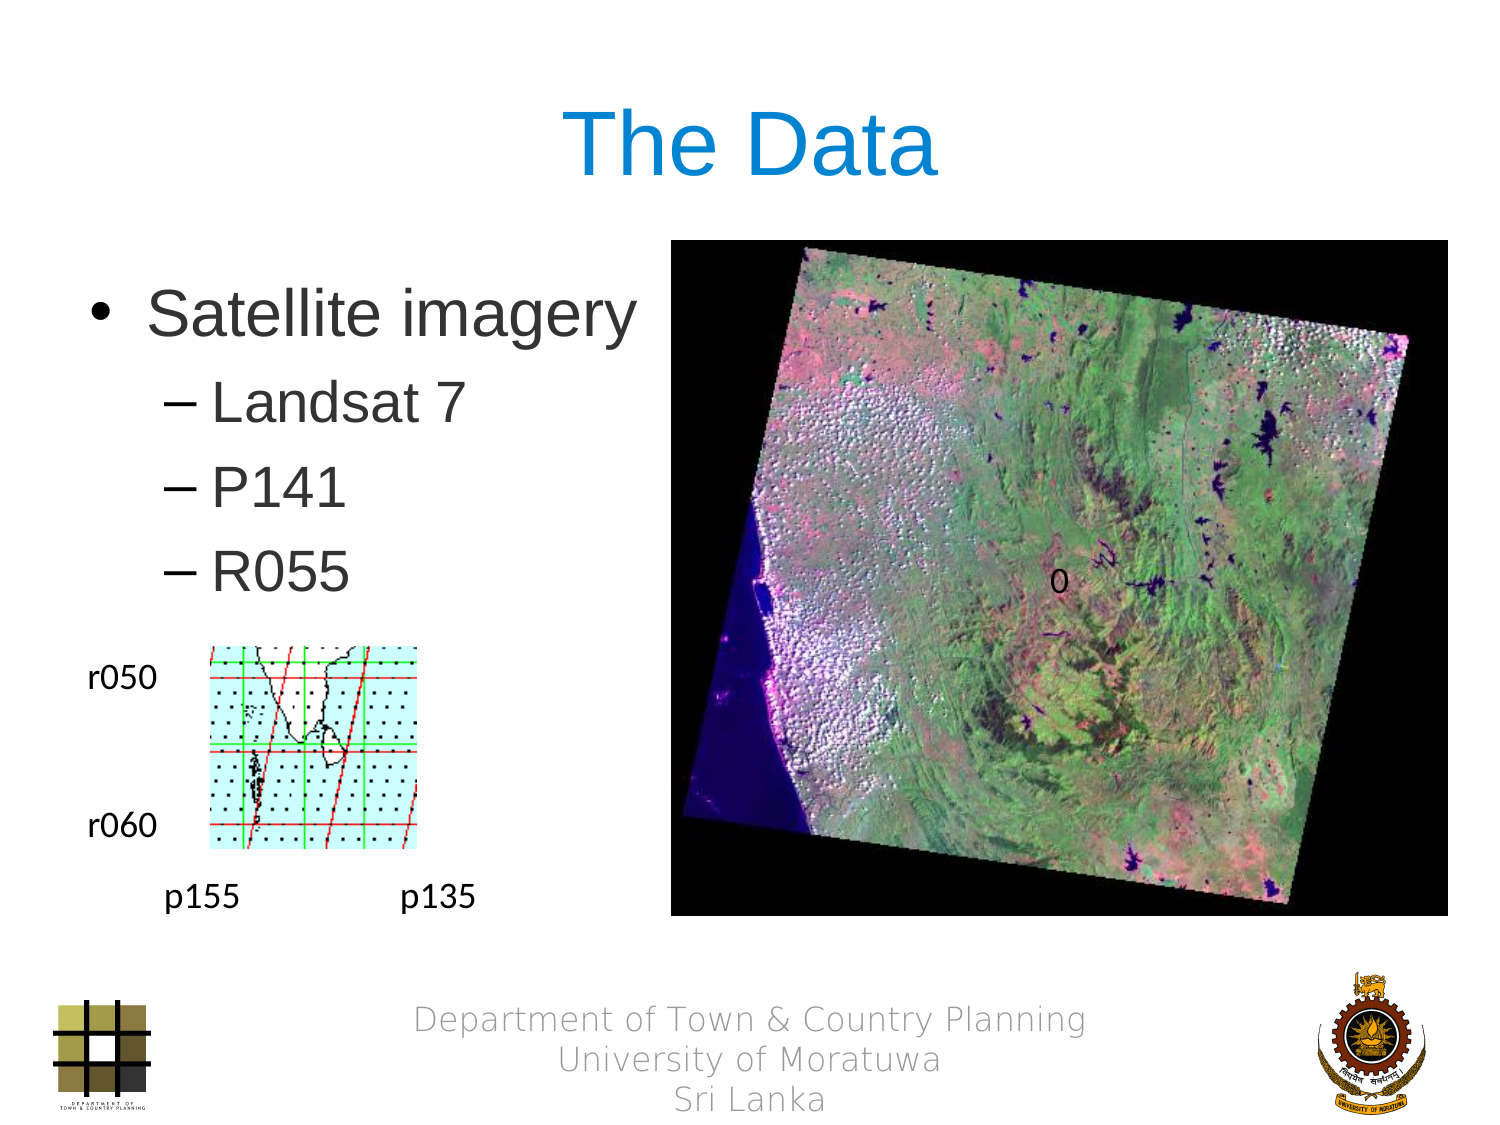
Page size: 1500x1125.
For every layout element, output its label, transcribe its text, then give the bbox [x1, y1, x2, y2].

picture [210, 646, 417, 849]
picture [1312, 966, 1435, 1125]
title The Data [75, 45, 1426, 233]
picture [671, 240, 1448, 916]
text_box r050 [72, 645, 189, 705]
picture [53, 1000, 151, 1110]
text_box r060 [72, 792, 189, 853]
text_box p155 [149, 863, 274, 924]
text_box p135 [385, 863, 511, 924]
list Satellite imagery Landsat 7 P141 R055 [75, 262, 671, 916]
